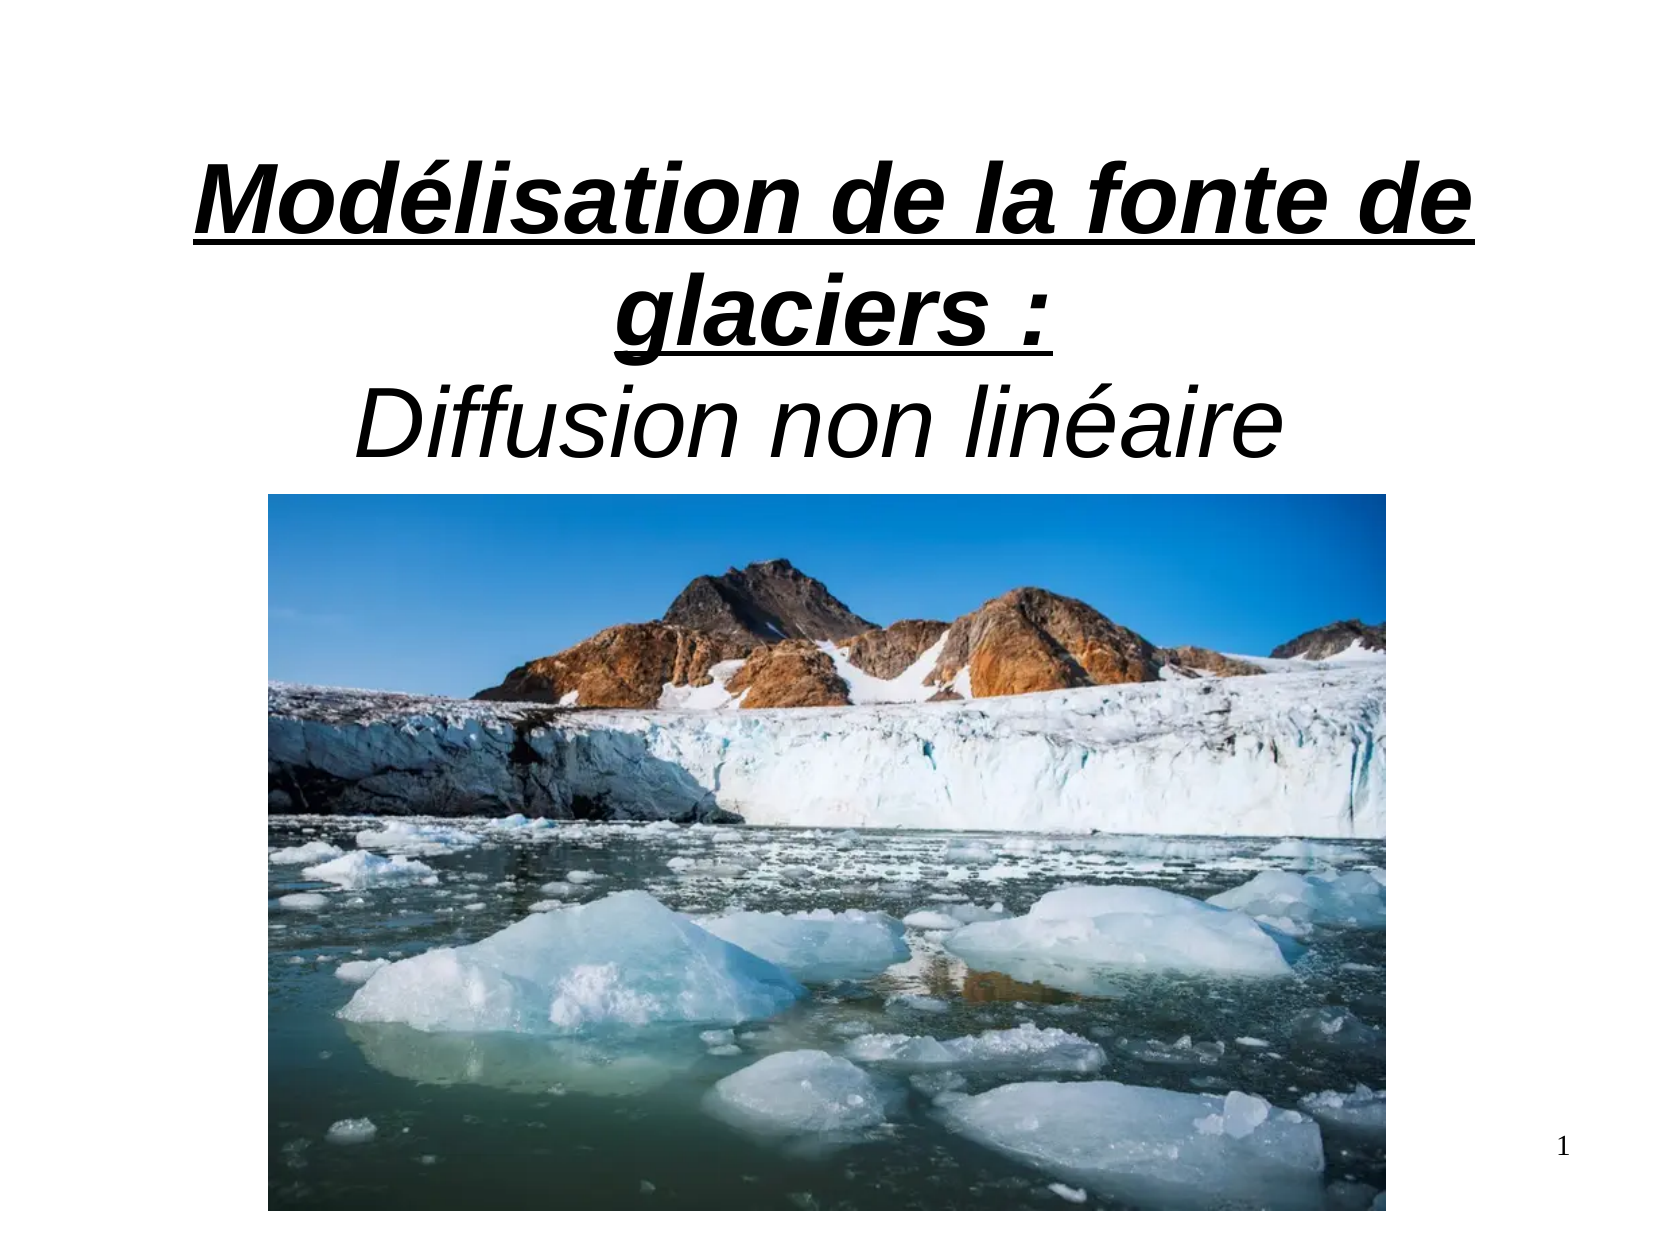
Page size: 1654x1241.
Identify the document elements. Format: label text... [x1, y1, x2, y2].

picture [268, 494, 1386, 1211]
subtitle Modélisation de la fonte de glaciers : Diffusion non linéaire [90, 0, 1579, 721]
